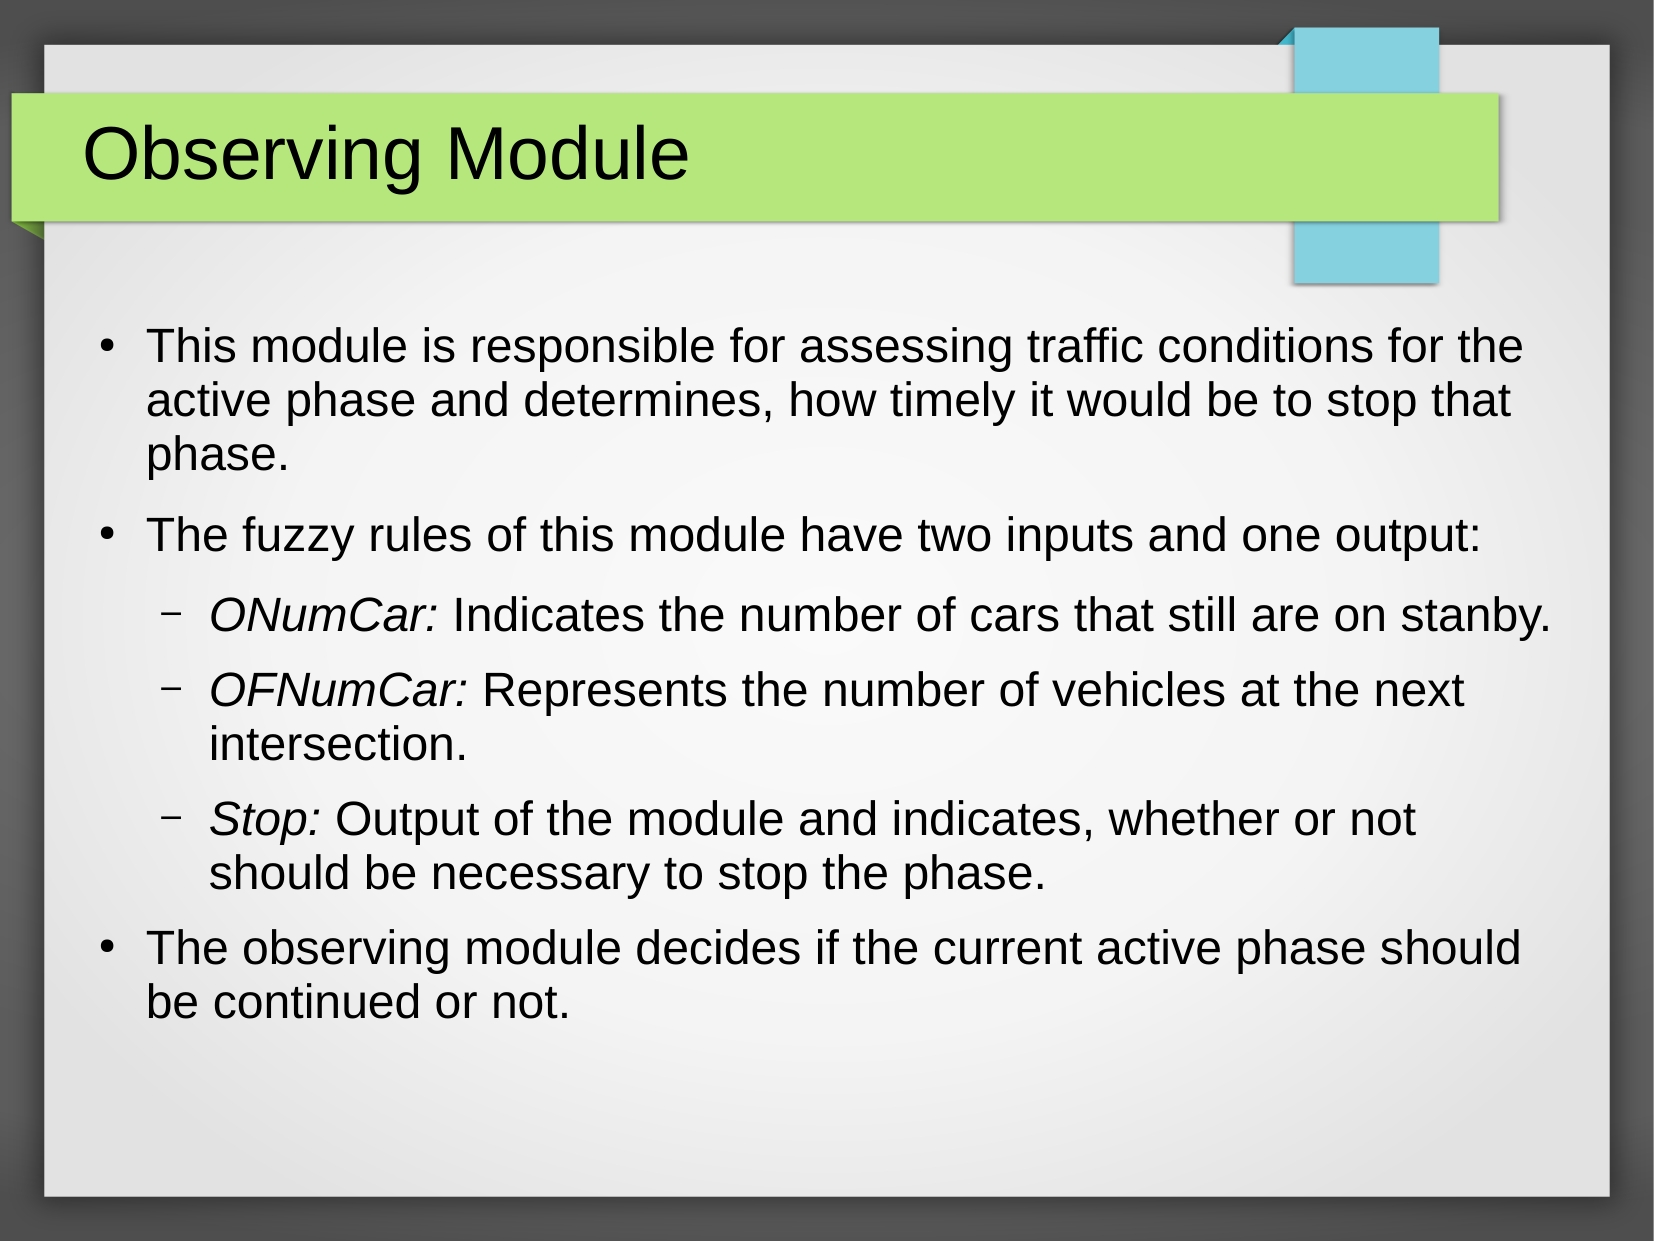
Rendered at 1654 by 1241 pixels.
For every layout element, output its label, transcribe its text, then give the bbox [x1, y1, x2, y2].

list This module is responsible for assessing traffic conditions for the active phase and determines, how timely it would be to stop that phase. The fuzzy rules of this module have two inputs and one output: ONumCar: Indicates the number of cars that still are on stanby. OFNumCar: Represents the number of vehicles at the next intersection. Stop: Output of the module and indicates, whether or not should be necessary to stop the phase. The observing module decides if the current active phase should be continued or not. [82, 318, 1571, 1039]
picture [0, 0, 1654, 1241]
title Observing Module [82, 94, 1264, 213]
